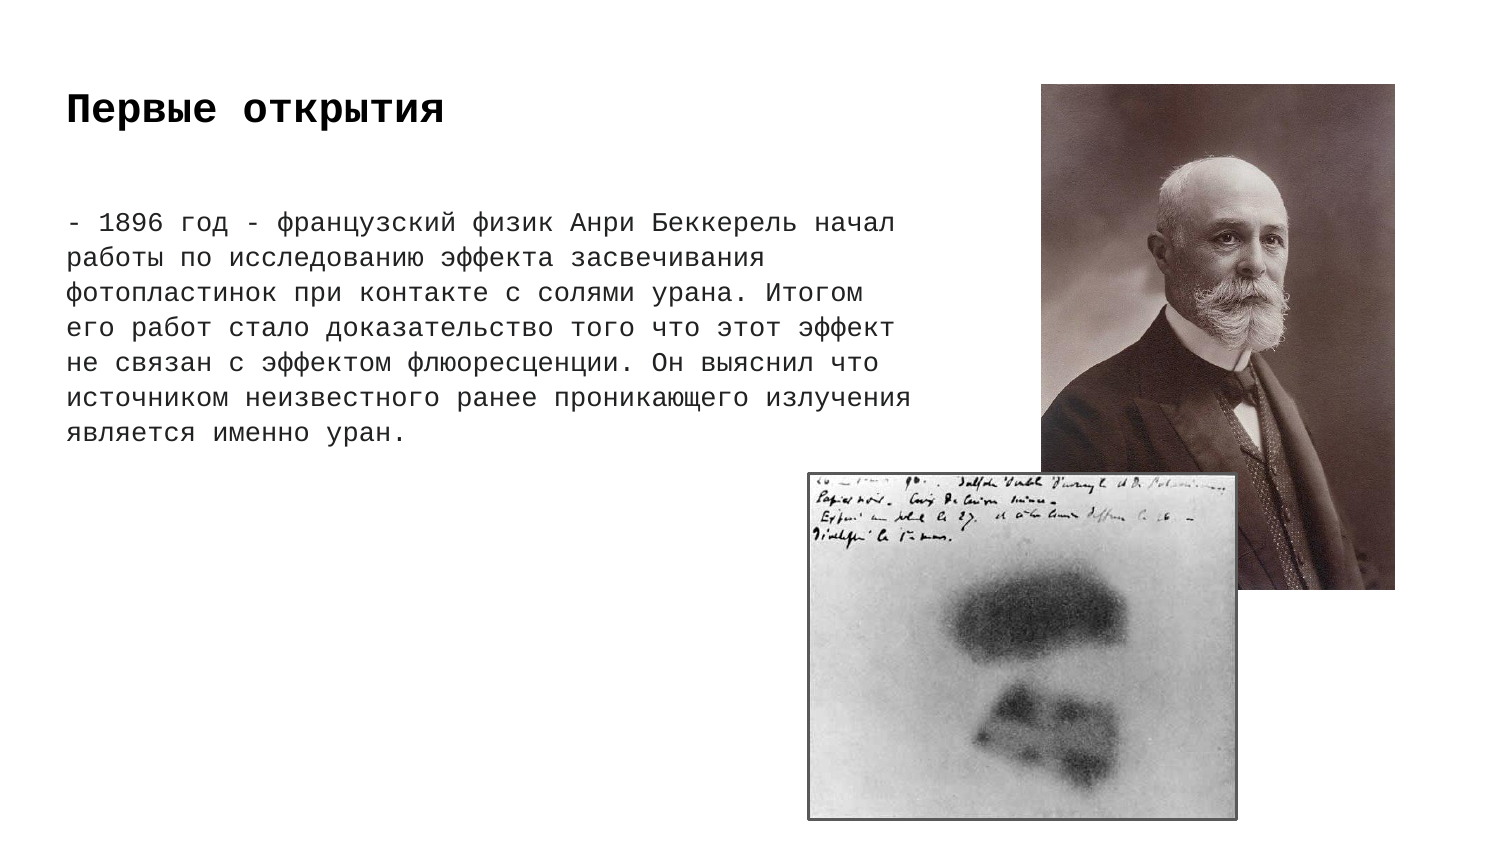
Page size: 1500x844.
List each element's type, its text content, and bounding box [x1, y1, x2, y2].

title Первые открытия [51, 72, 1449, 167]
picture [1041, 84, 1395, 590]
picture [810, 474, 1236, 818]
list - 1896 год - французский физик Анри Беккерель начал работы по исследованию эффекта засвечивания фотопластинок при контакте с солями урана. Итогом его работ стало доказательство того что этот эффект не связан с эффектом флюоресценции. Он выяснил что источником неизвестного ранее проникающего излучения является именно уран. [51, 189, 935, 750]
